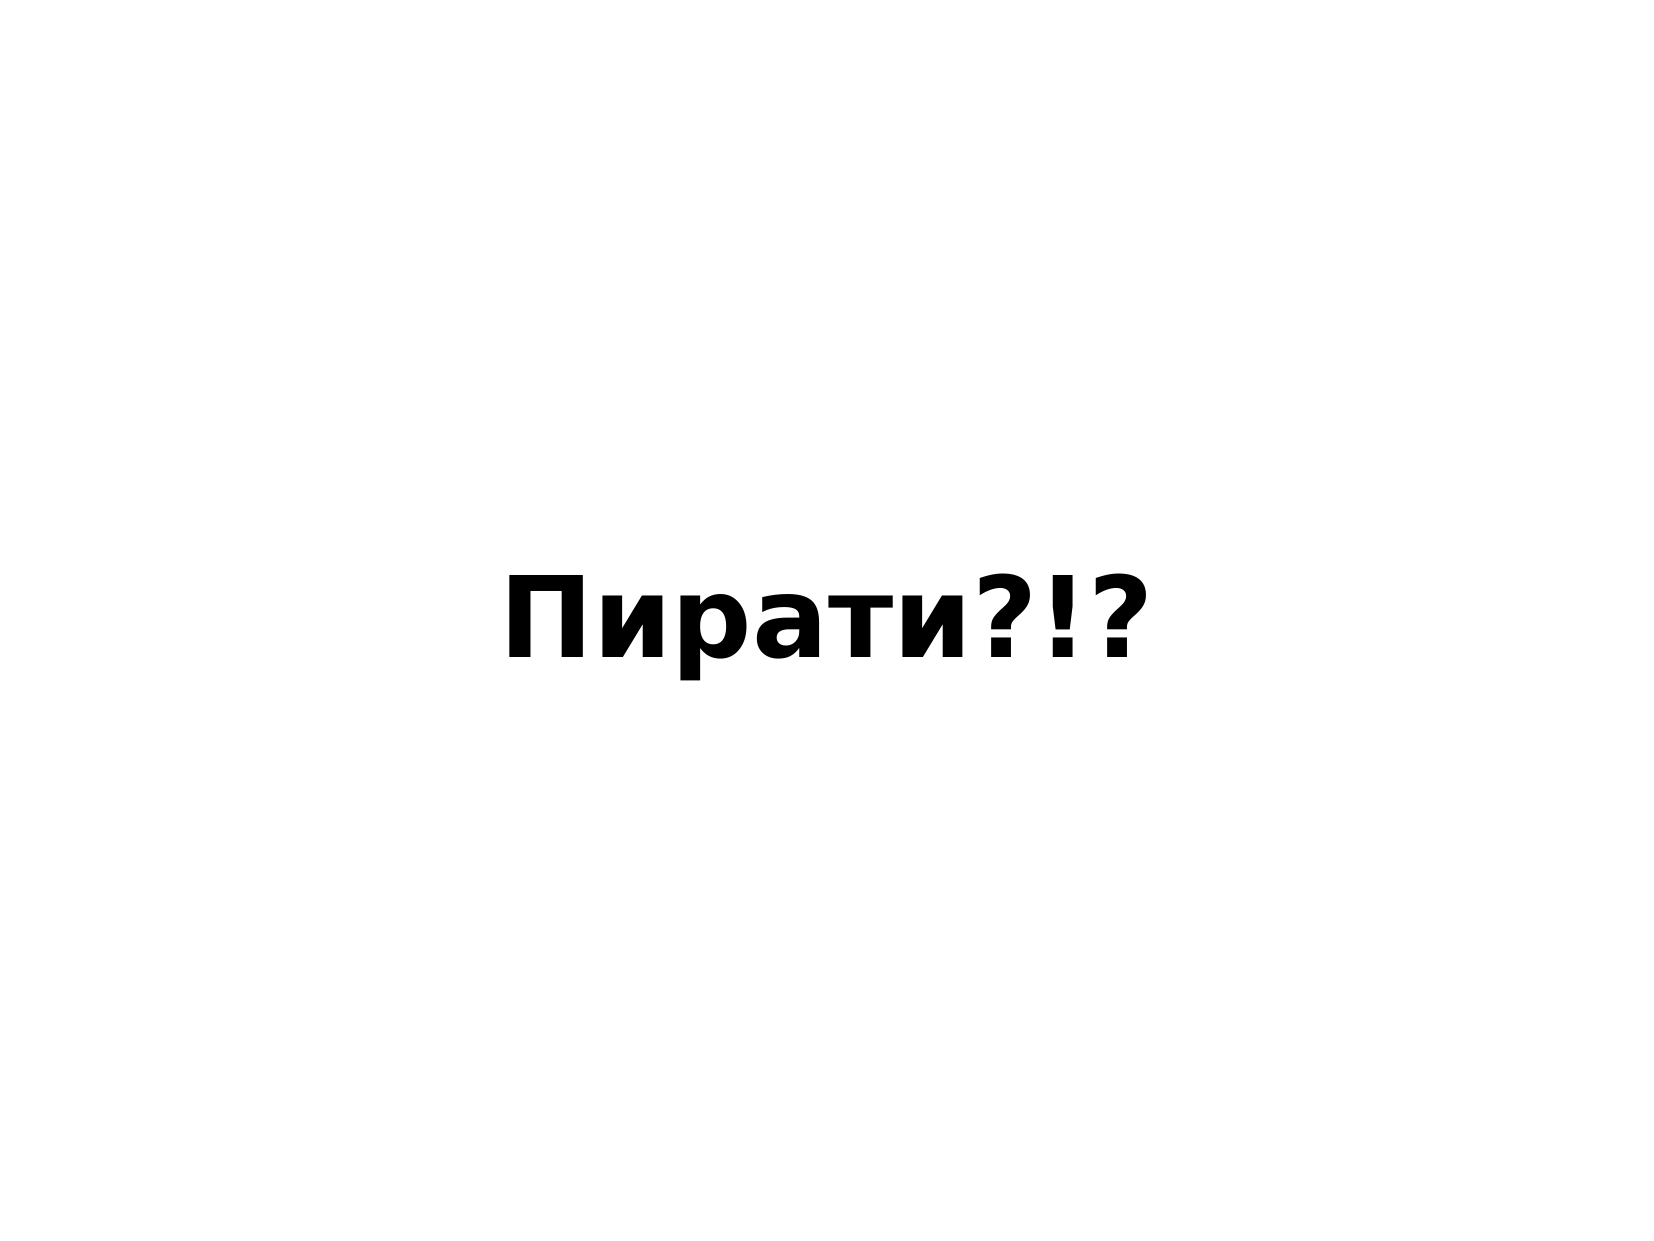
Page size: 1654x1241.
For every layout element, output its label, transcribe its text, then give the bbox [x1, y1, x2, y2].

subtitle Пирати?!? [0, 0, 1654, 1238]
